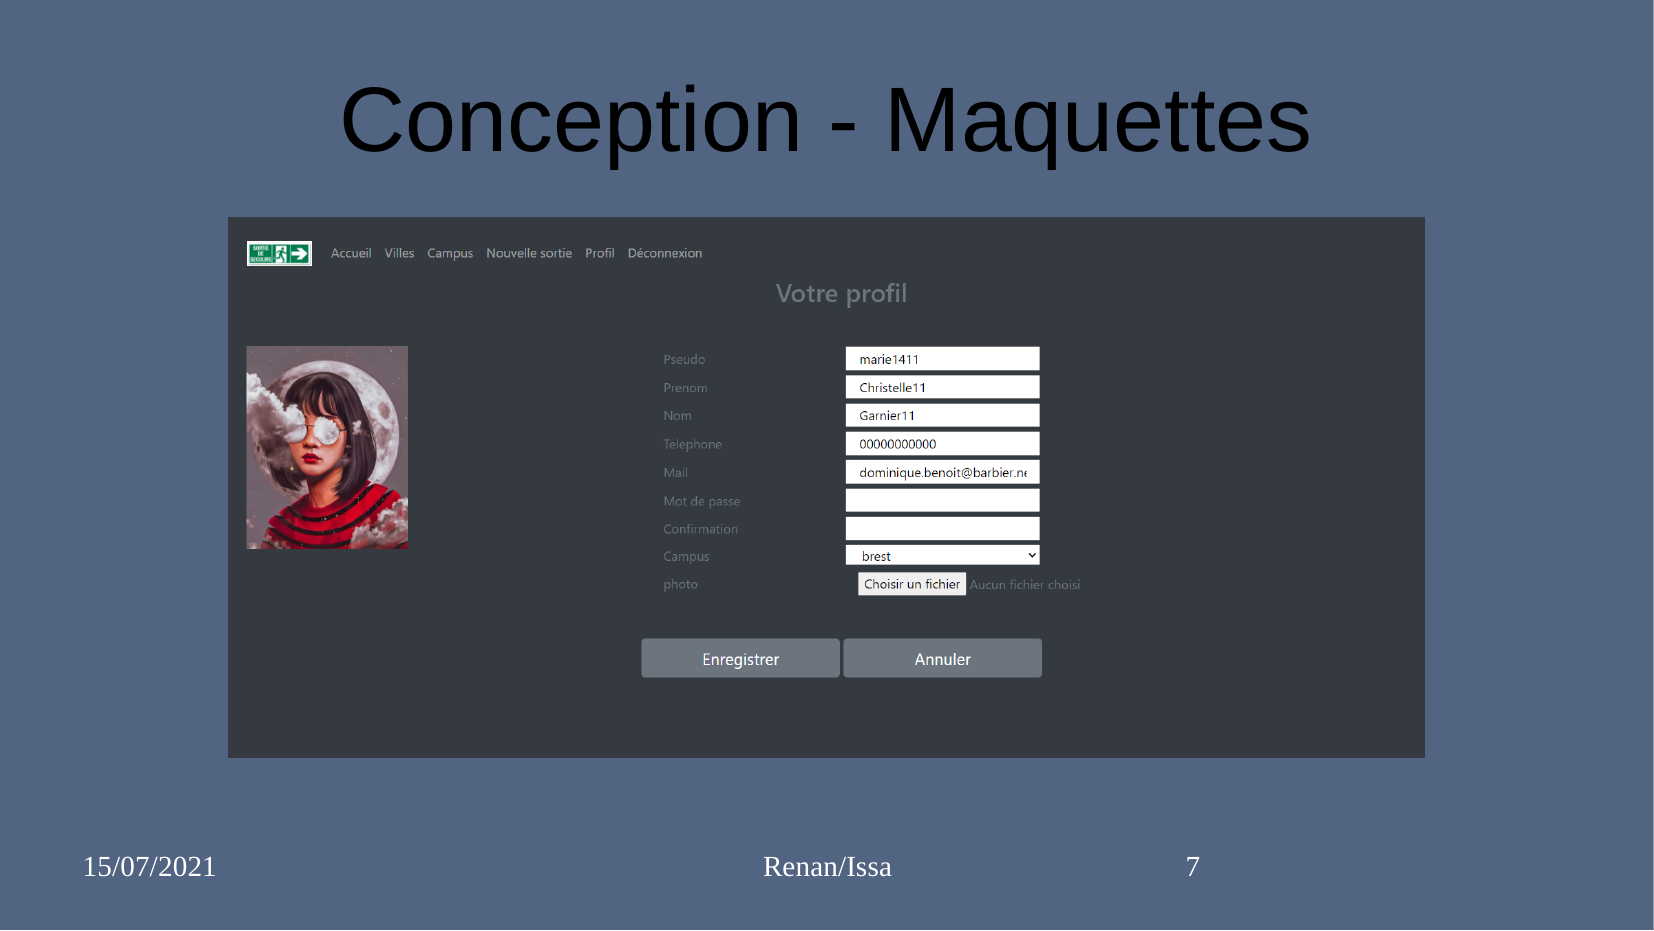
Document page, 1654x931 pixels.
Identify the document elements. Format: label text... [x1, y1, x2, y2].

text_box [1185, 847, 1571, 912]
picture [228, 217, 1425, 758]
text_box Renan/Issa [565, 847, 1090, 912]
title Conception - Maquettes [82, 37, 1571, 193]
text_box 15/07/2021 [82, 847, 468, 912]
